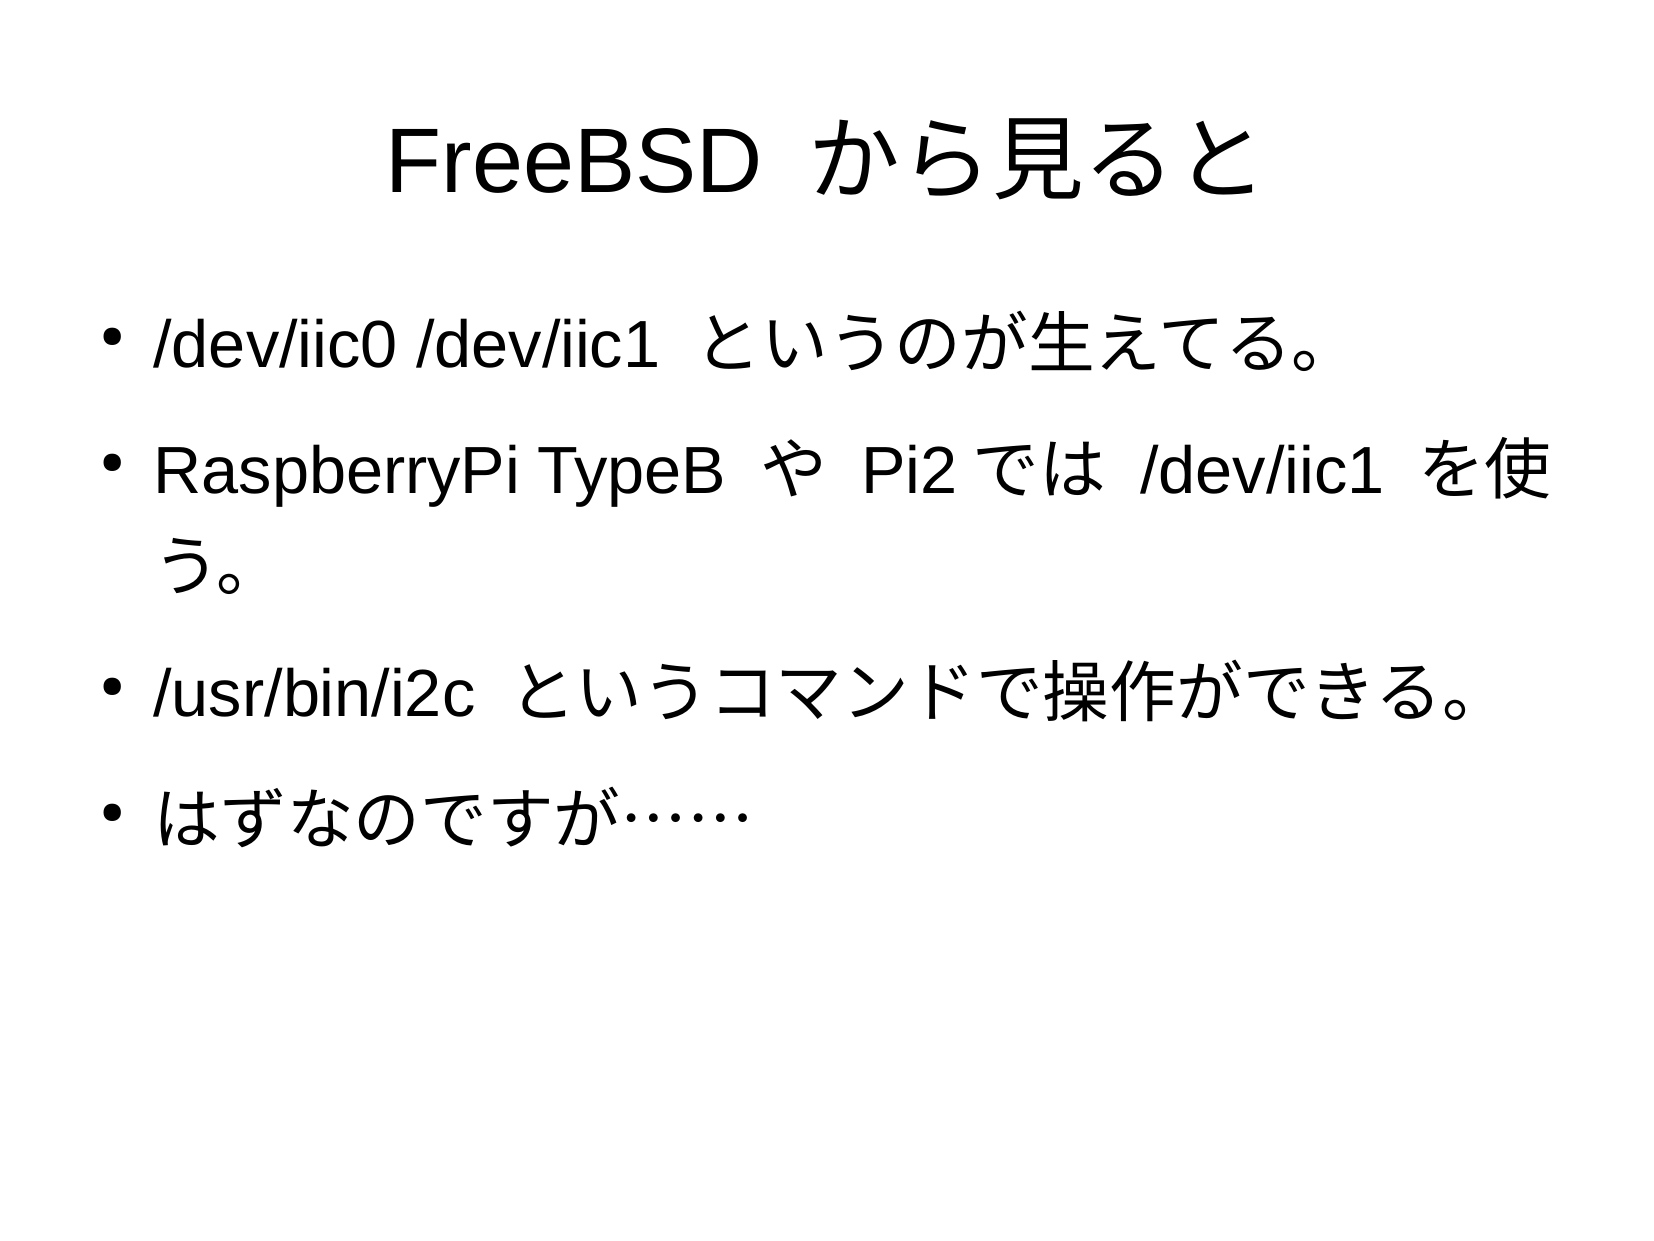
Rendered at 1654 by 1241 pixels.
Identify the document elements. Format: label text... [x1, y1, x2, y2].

title FreeBSD から見ると [82, 49, 1571, 257]
list /dev/iic0 /dev/iic1 というのが生えてる。 RaspberryPi TypeB や Pi2では /dev/iic1 を使う。 /usr/bin/i2c というコマンドで操作ができる。 はずなのですが…… [82, 290, 1571, 1010]
